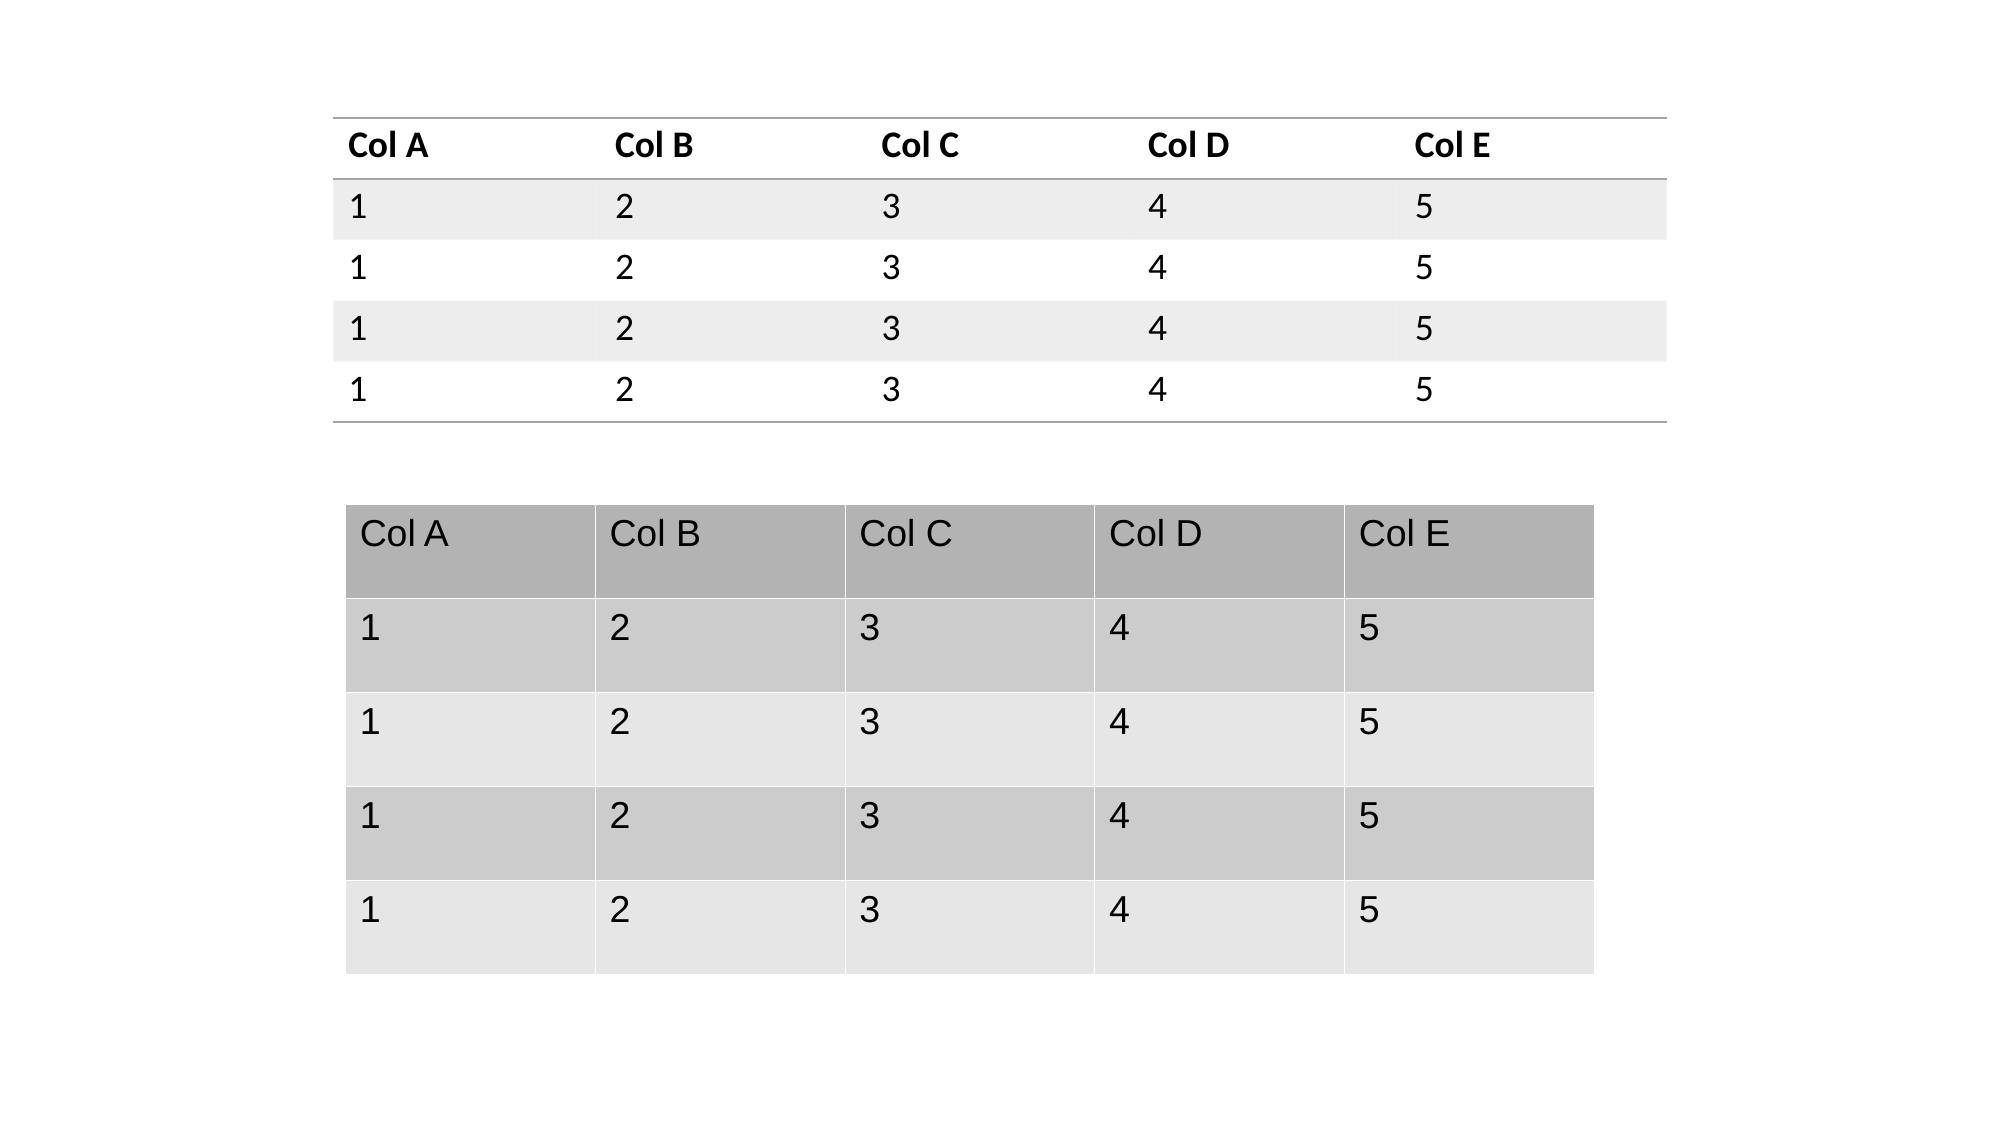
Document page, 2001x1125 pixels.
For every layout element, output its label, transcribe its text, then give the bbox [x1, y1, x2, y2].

table_cell 5 [1345, 881, 1594, 974]
table_cell 4 [1095, 881, 1344, 974]
table_cell 1 [333, 180, 600, 240]
table_cell 2 [596, 881, 845, 974]
table_header Col C [867, 119, 1133, 178]
table_cell 2 [596, 787, 845, 880]
table_header Col B [596, 505, 845, 598]
table_header Col E [1345, 505, 1594, 598]
table_cell 4 [1095, 693, 1344, 786]
table_cell 5 [1400, 301, 1667, 361]
table_cell 3 [867, 301, 1133, 361]
table_cell 1 [333, 301, 600, 361]
table_header Col C [846, 505, 1094, 598]
table_cell 3 [846, 693, 1094, 786]
table_cell 3 [867, 240, 1133, 301]
table_cell 5 [1400, 240, 1667, 301]
table_cell 5 [1400, 361, 1667, 421]
table_cell 1 [346, 599, 595, 692]
table_cell 4 [1133, 301, 1400, 361]
table_cell 3 [867, 180, 1133, 240]
table_cell 2 [600, 361, 867, 421]
table_header Col B [600, 119, 867, 178]
table_cell 4 [1095, 599, 1344, 692]
table_cell 3 [846, 881, 1094, 974]
table_cell 1 [333, 240, 600, 301]
table_cell 5 [1345, 693, 1594, 786]
table_header Col E [1400, 119, 1667, 178]
table_cell 2 [600, 301, 867, 361]
table_cell 2 [596, 599, 845, 692]
table_cell 4 [1095, 787, 1344, 880]
table_cell 5 [1345, 787, 1594, 880]
table_cell 1 [333, 361, 600, 421]
table_cell 3 [867, 361, 1133, 421]
table_cell 4 [1133, 180, 1400, 240]
table_header Col D [1133, 119, 1400, 178]
table_cell 3 [846, 787, 1094, 880]
table_cell 5 [1400, 180, 1667, 240]
table_cell 5 [1345, 599, 1594, 692]
table_cell 4 [1133, 240, 1400, 301]
table_cell 1 [346, 881, 595, 974]
table_header Col A [333, 119, 600, 178]
table_cell 2 [596, 693, 845, 786]
table_cell 3 [846, 599, 1094, 692]
table_header Col D [1095, 505, 1344, 598]
table_cell 4 [1133, 361, 1400, 421]
table_cell 1 [346, 787, 595, 880]
table_cell 1 [346, 693, 595, 786]
table_cell 2 [600, 180, 867, 240]
table_header Col A [346, 505, 595, 598]
table_cell 2 [600, 240, 867, 301]
